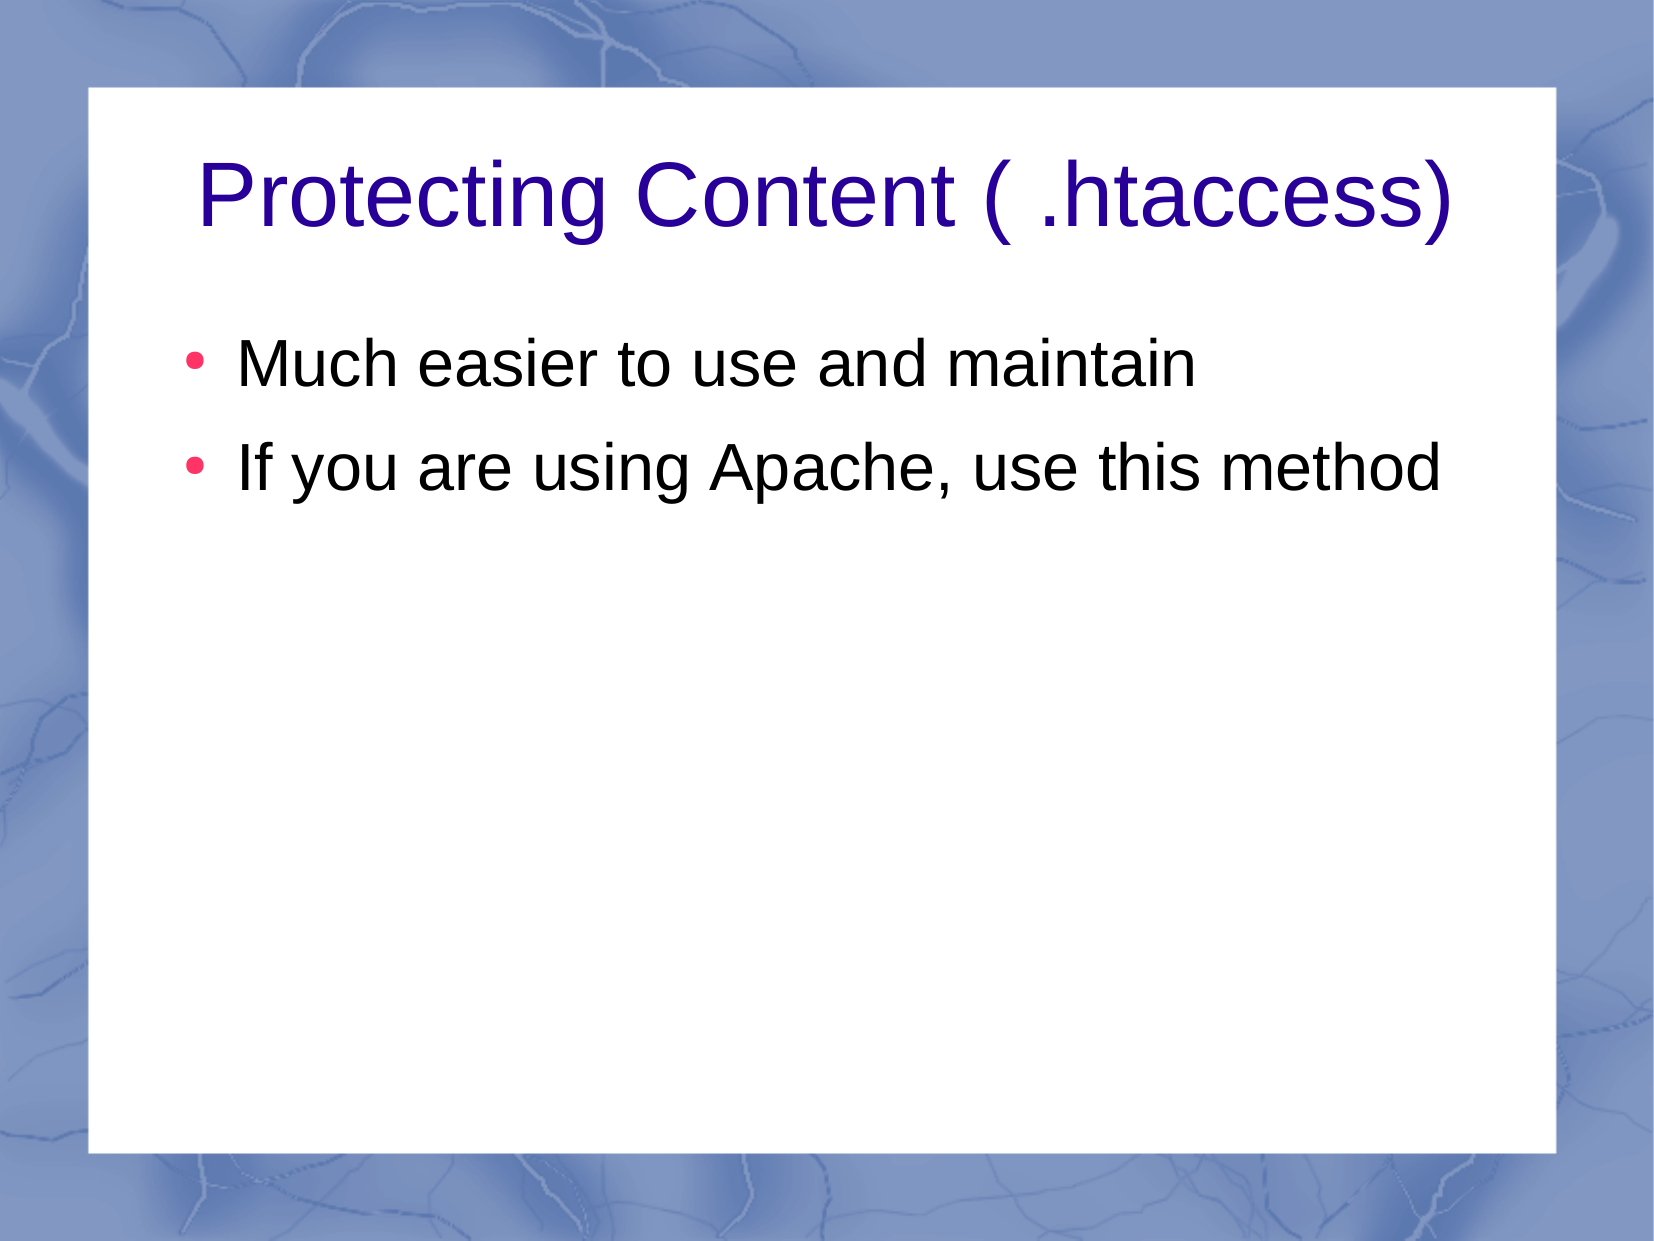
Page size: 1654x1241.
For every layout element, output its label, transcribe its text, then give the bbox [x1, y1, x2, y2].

title Protecting Content ( .htaccess) [118, 98, 1536, 291]
picture [0, 0, 1654, 1241]
list Much easier to use and maintain If you are using Apache, use this method [147, 325, 1506, 996]
